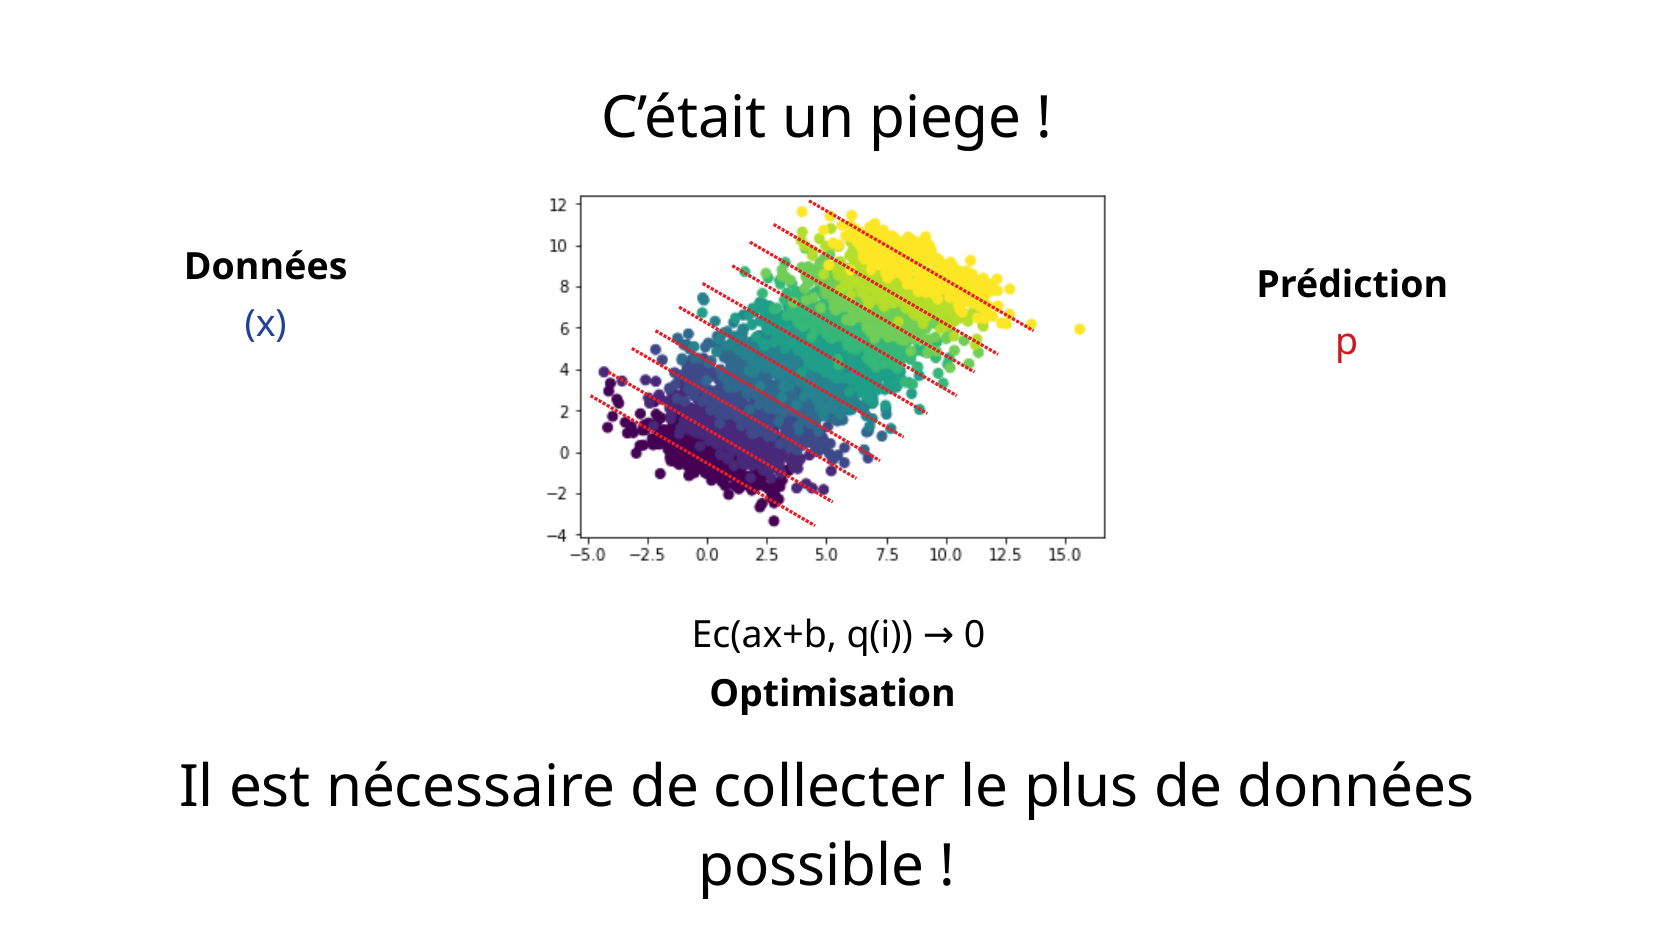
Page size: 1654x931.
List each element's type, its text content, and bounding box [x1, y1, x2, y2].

picture [535, 180, 1120, 575]
text_box (x) [200, 337, 331, 349]
text_box Données [94, 232, 438, 337]
title Il est nécessaire de collecter le plus de données possible ! [82, 745, 1571, 902]
text_box Prédiction [1181, 250, 1524, 355]
title C’était un piege ! [82, 37, 1571, 193]
text_box Optimisation [614, 659, 1052, 745]
text_box Ec(ax+b, q(i)) → 0 [643, 600, 1034, 659]
text_box p [1281, 355, 1412, 367]
